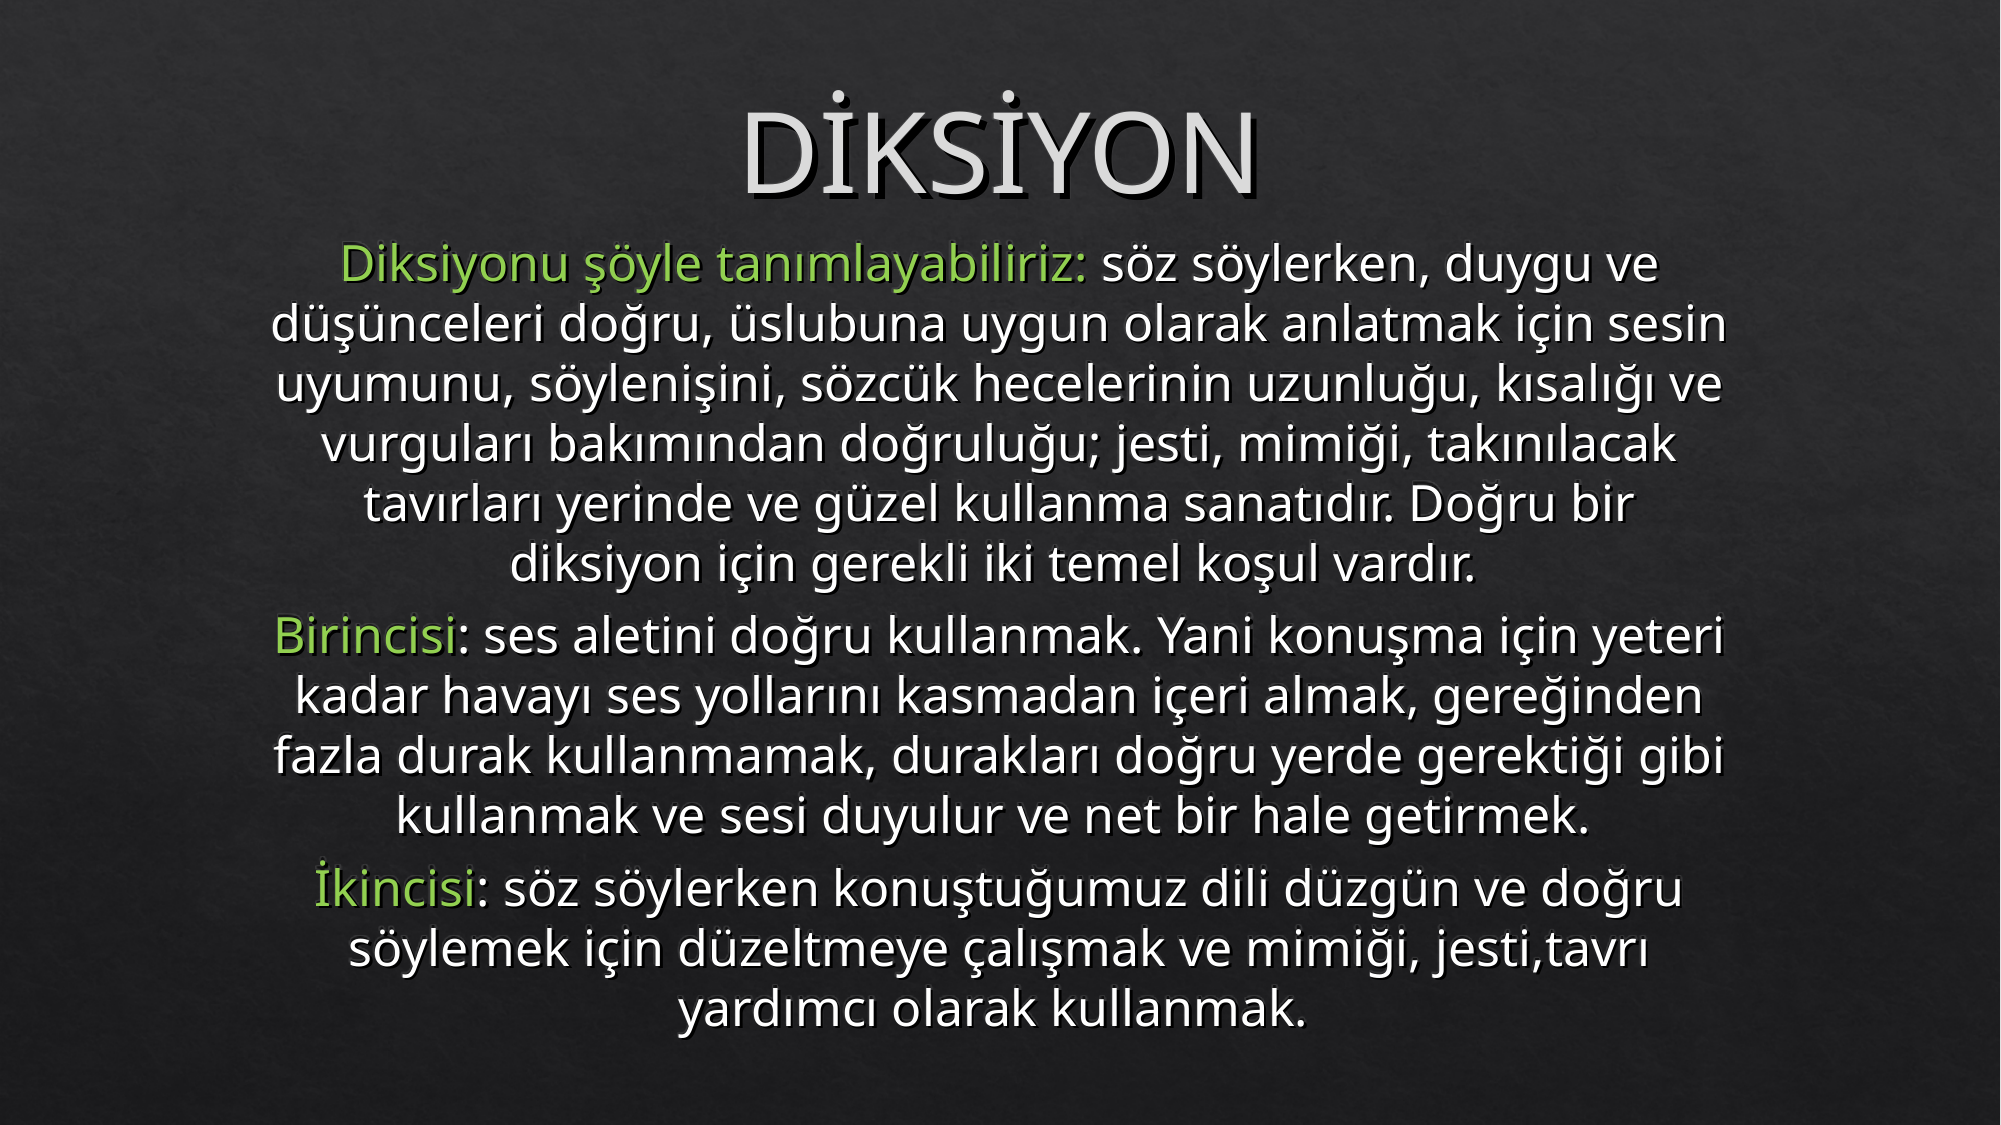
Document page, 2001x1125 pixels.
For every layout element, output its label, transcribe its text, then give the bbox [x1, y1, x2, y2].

subtitle Diksiyonu şöyle tanımlayabiliriz: söz söylerken, duygu ve düşünceleri doğru, üslubuna uygun olarak anlatmak için sesin uyumunu, söylenişini, sözcük hecelerinin uzunluğu, kısalığı ve vurguları bakımından doğruluğu; jesti, mimiği, takınılacak tavırları yerinde ve güzel kullanma sanatıdır. Doğru bir diksiyon için gerekli iki temel koşul vardır. Birincisi: ses aletini doğru kullanmak. Yani konuşma için yeteri kadar havayı ses yollarını kasmadan içeri almak, gereğinden fazla durak kullanmamak, durakları doğru yerde gerektiği gibi kullanmak ve sesi duyulur ve net bir hale getirmek. İkincisi: söz söylerken konuştuğumuz dili düzgün ve doğru söylemek için düzeltmeye çalışmak ve mimiği, jesti,tavrı yardımcı olarak kullanmak. [249, 223, 1750, 1061]
title DİKSİYON [249, 54, 1750, 223]
